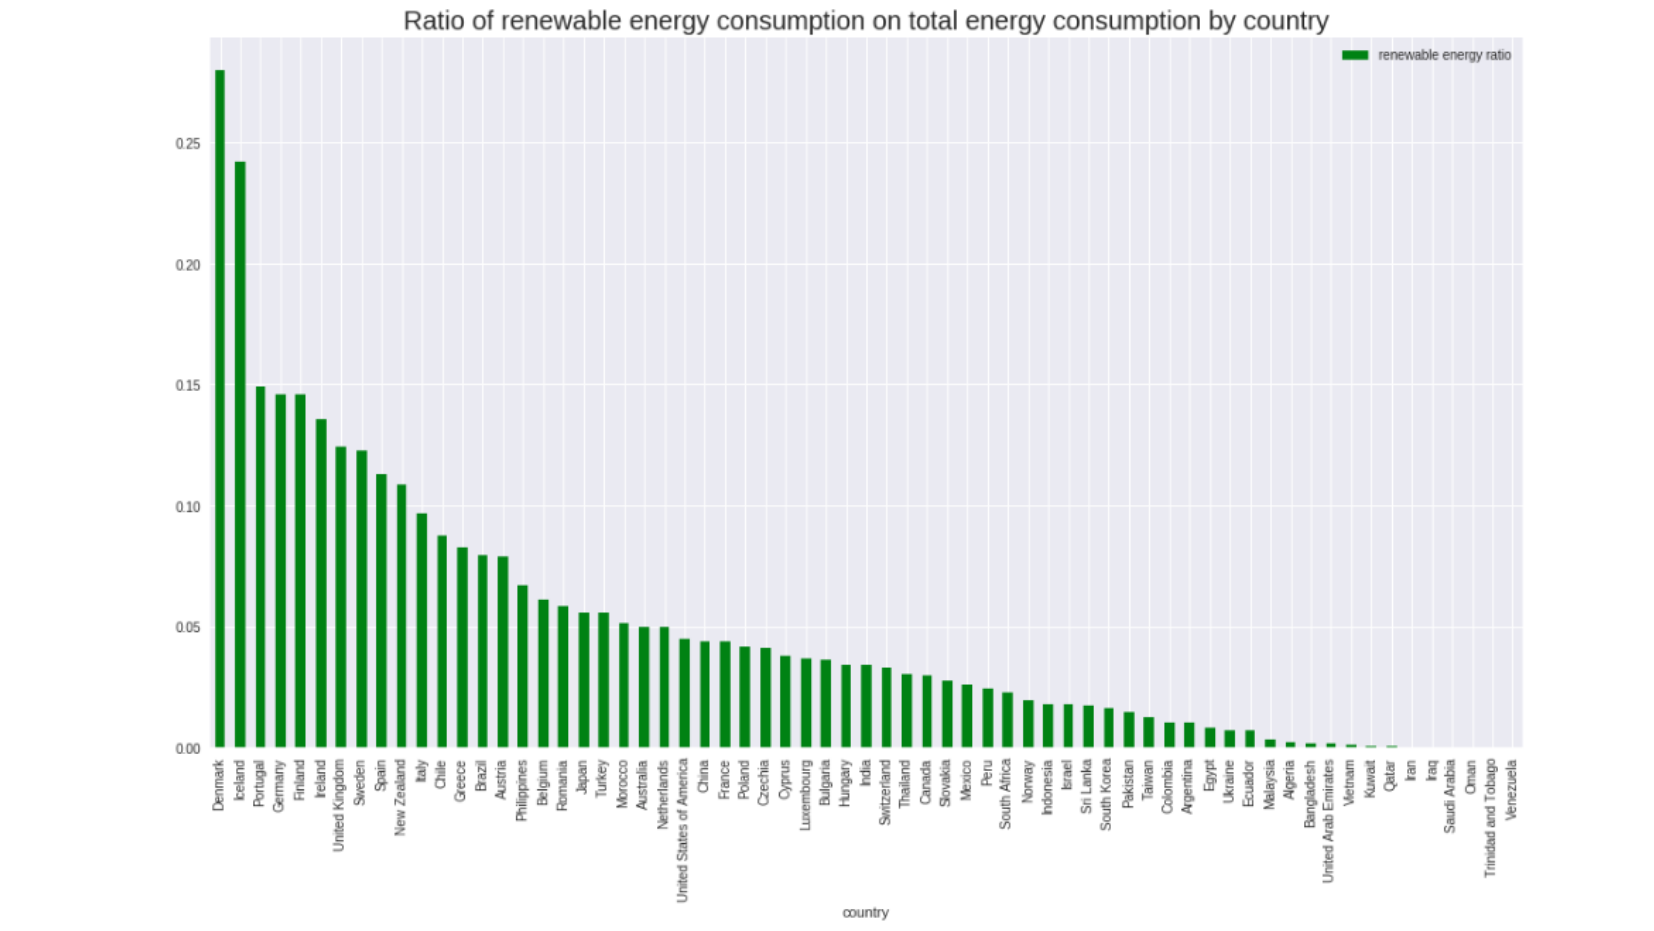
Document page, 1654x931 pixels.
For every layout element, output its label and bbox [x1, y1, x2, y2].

picture [115, 1, 1546, 931]
